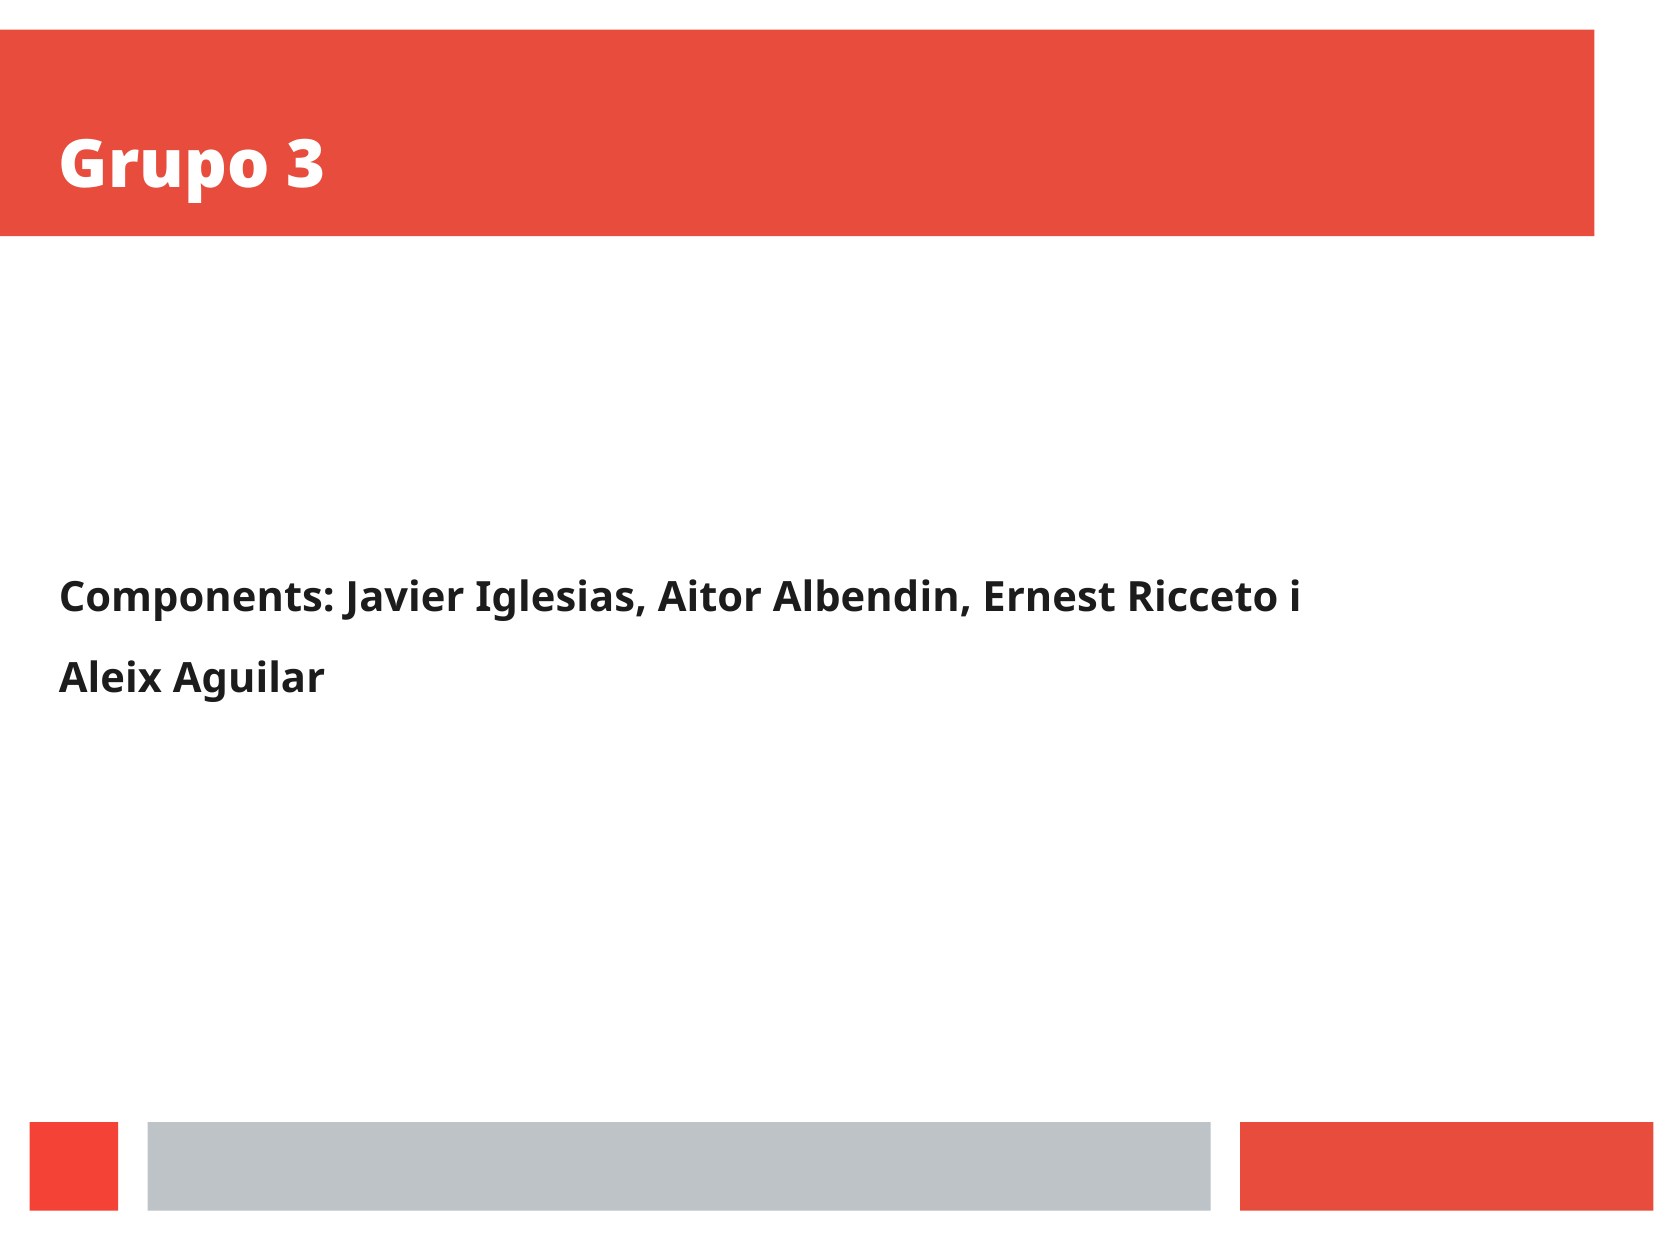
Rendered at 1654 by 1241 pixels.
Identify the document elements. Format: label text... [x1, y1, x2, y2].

list Components: Javier Iglesias, Aitor Albendin, Ernest Ricceto i Aleix Aguilar [59, 324, 1565, 1093]
title Grupo 3 [59, 59, 1595, 207]
